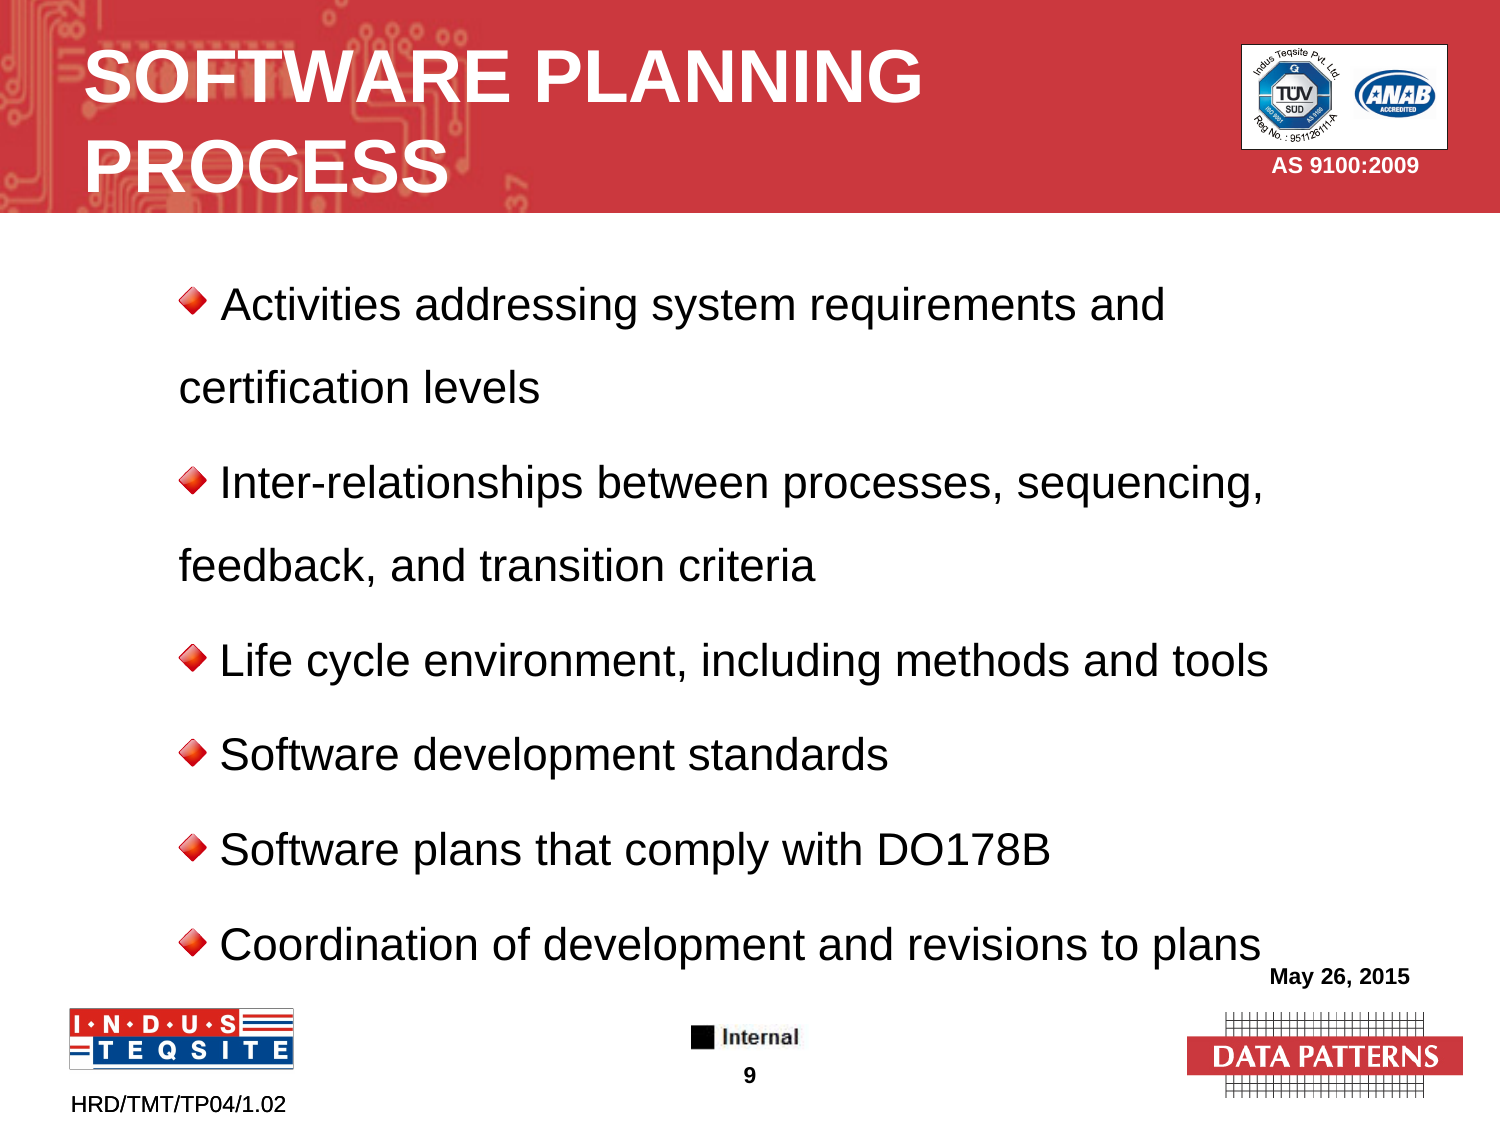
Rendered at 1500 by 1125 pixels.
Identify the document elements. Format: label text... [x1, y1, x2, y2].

picture [0, 0, 1500, 213]
picture [69, 1008, 295, 1074]
text_box Activities addressing system requirements and certification levels Inter-relationships between processes, sequencing, feedback, and transition criteria Life cycle environment, including methods and tools Software development standards Software plans that comply with DO178B Coordination of development and revisions to plans [75, 232, 1426, 976]
picture [691, 1024, 809, 1051]
picture [1187, 1012, 1463, 1098]
text_box SOFTWARE PLANNING PROCESS [69, 19, 1232, 215]
